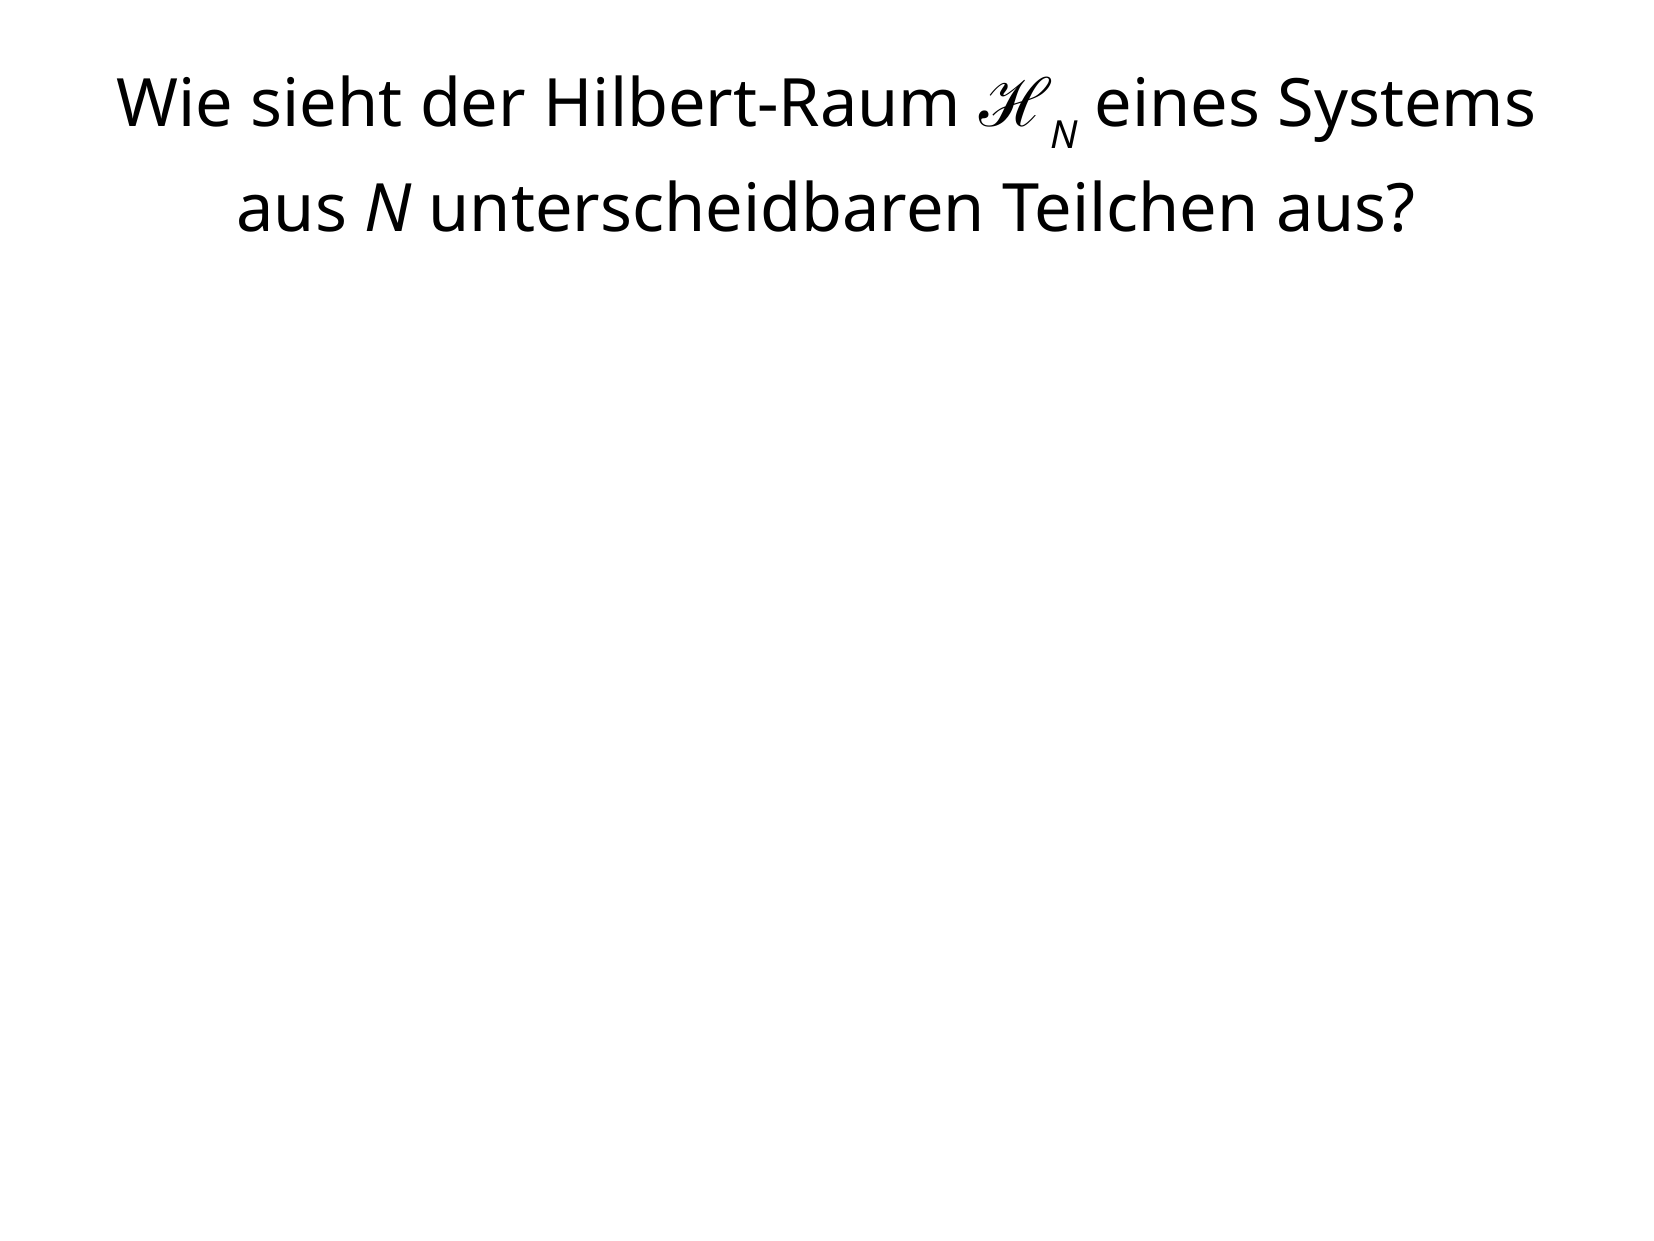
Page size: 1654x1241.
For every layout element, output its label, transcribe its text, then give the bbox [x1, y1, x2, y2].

title Wie sieht der Hilbert-Raum ℋN eines Systems aus N unterscheidbaren Teilchen aus? [82, 49, 1571, 257]
